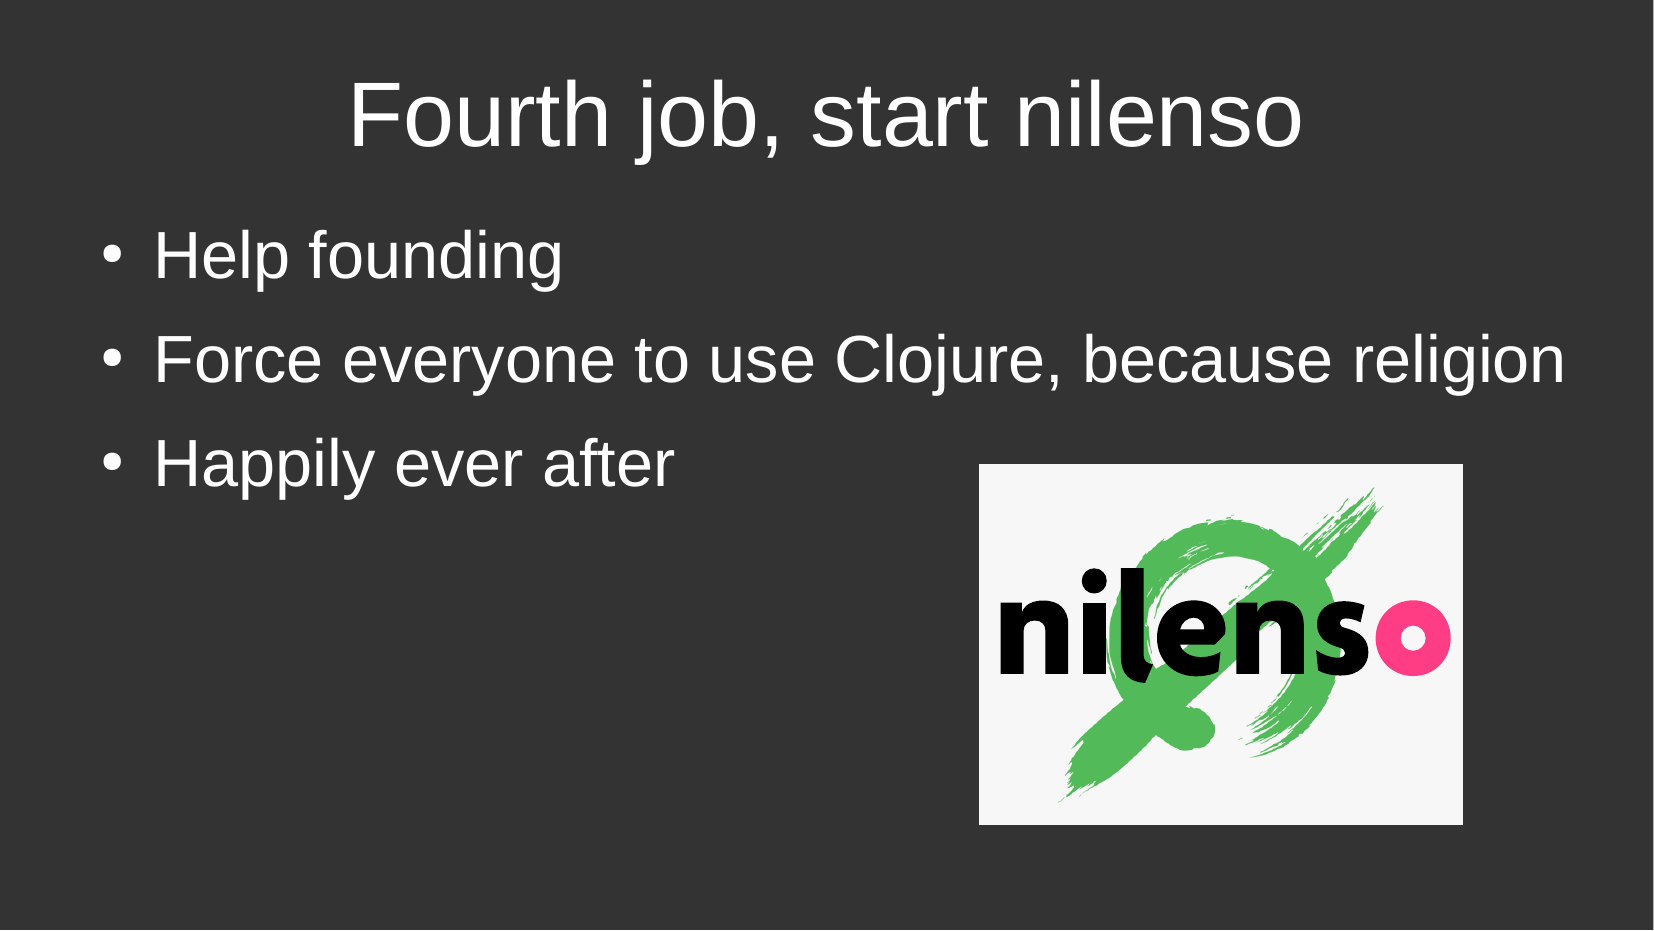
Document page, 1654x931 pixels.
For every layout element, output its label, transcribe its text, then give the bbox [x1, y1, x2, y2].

title Fourth job, start nilenso [82, 37, 1571, 193]
picture [979, 464, 1463, 826]
list Help founding Force everyone to use Clojure, because religion Happily ever after [82, 217, 1571, 758]
